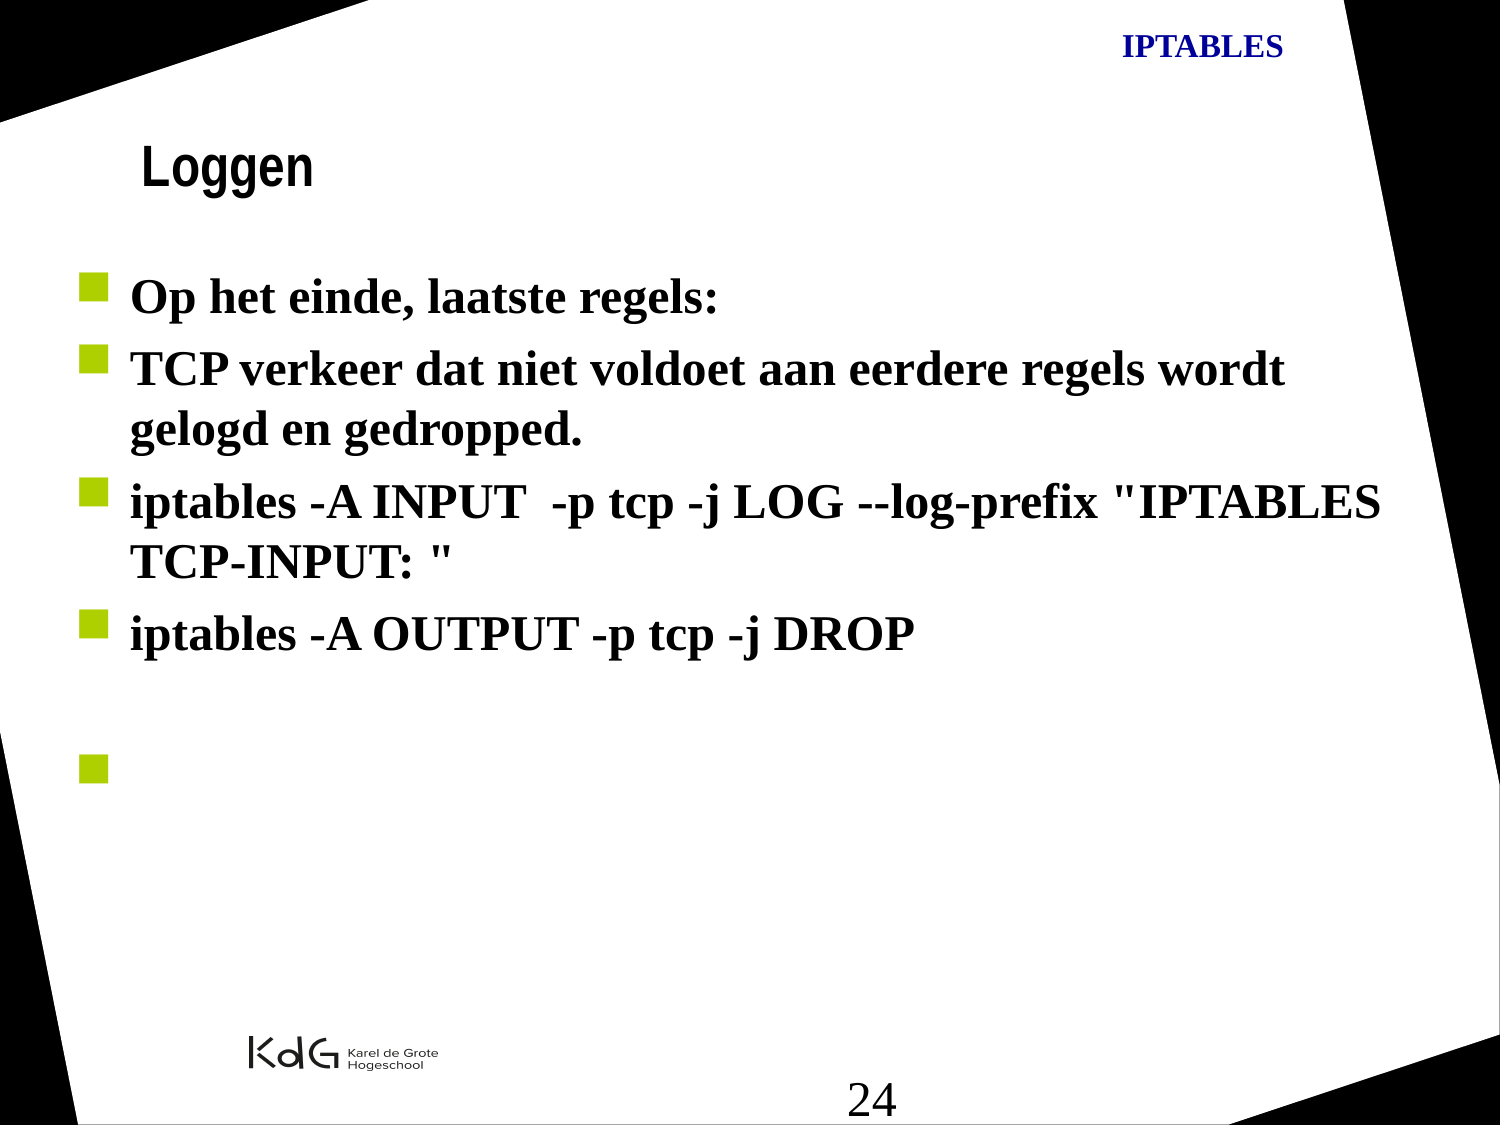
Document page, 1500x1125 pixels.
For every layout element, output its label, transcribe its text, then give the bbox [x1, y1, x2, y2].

text_box Op het einde, laatste regels: TCP verkeer dat niet voldoet aan eerdere regels wordt gelogd en gedropped. iptables -A INPUT -p tcp -j LOG --log-prefix "IPTABLES TCP-INPUT: " iptables -A OUTPUT -p tcp -j DROP [75, 263, 1425, 1006]
text_box Loggen [141, 72, 1447, 253]
picture [249, 1036, 438, 1071]
